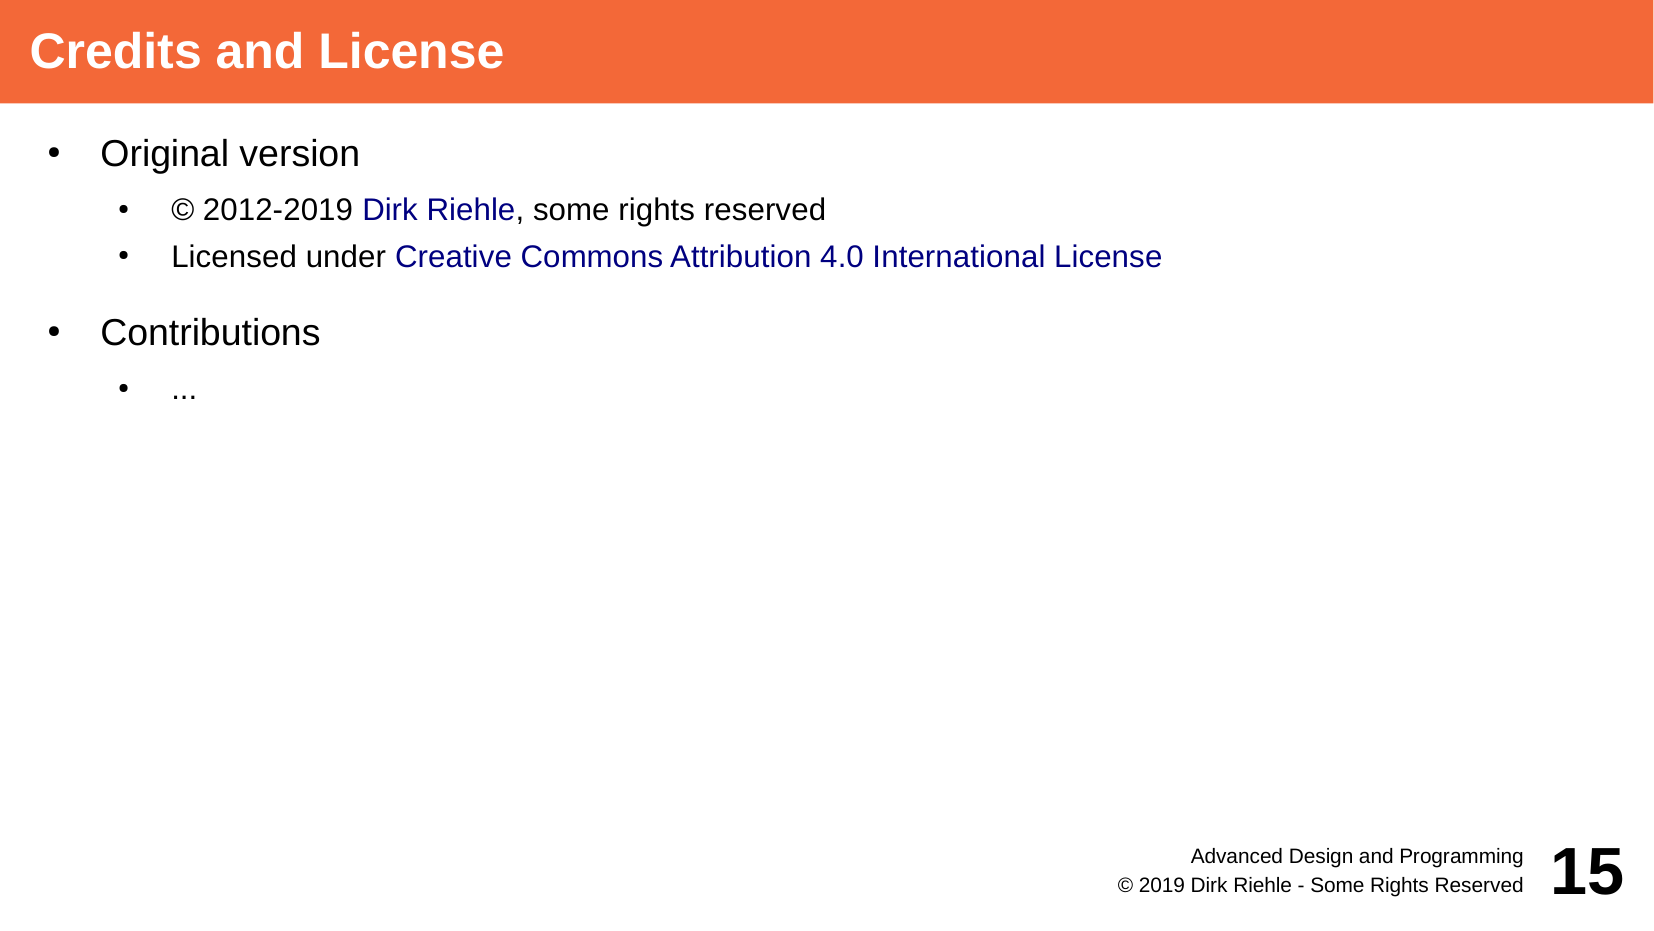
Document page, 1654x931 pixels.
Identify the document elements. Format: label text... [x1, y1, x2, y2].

list Original version © 2012-2019 Dirk Riehle, some rights reserved Licensed under Creative Commons Attribution 4.0 International License Contributions ... [29, 132, 1625, 813]
title Credits and License [0, 0, 1654, 104]
